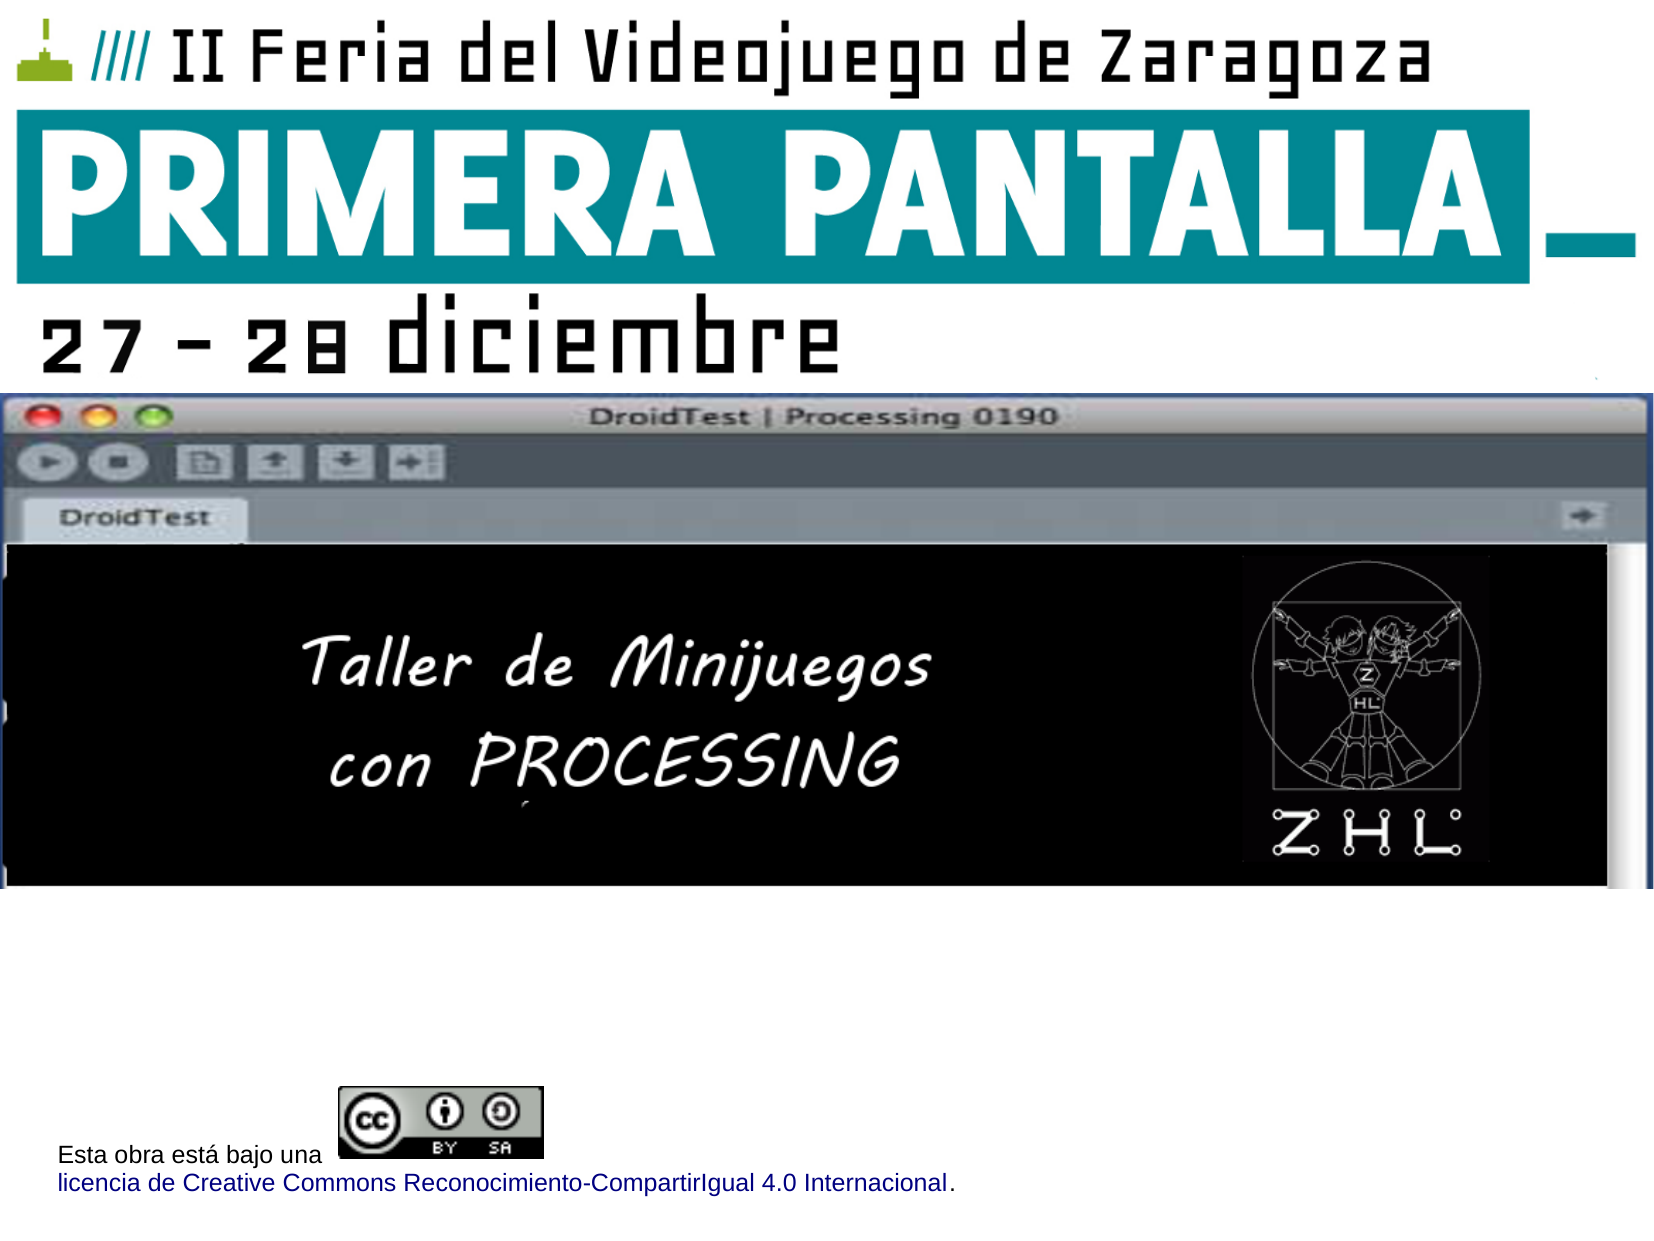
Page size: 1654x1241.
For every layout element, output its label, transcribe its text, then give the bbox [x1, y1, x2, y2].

text_box Esta obra está bajo una licencia de Creative Commons Reconocimiento-CompartirIgual 4.0 Internacional. [42, 1133, 1040, 1205]
picture [338, 1086, 544, 1159]
picture [0, 0, 1654, 889]
